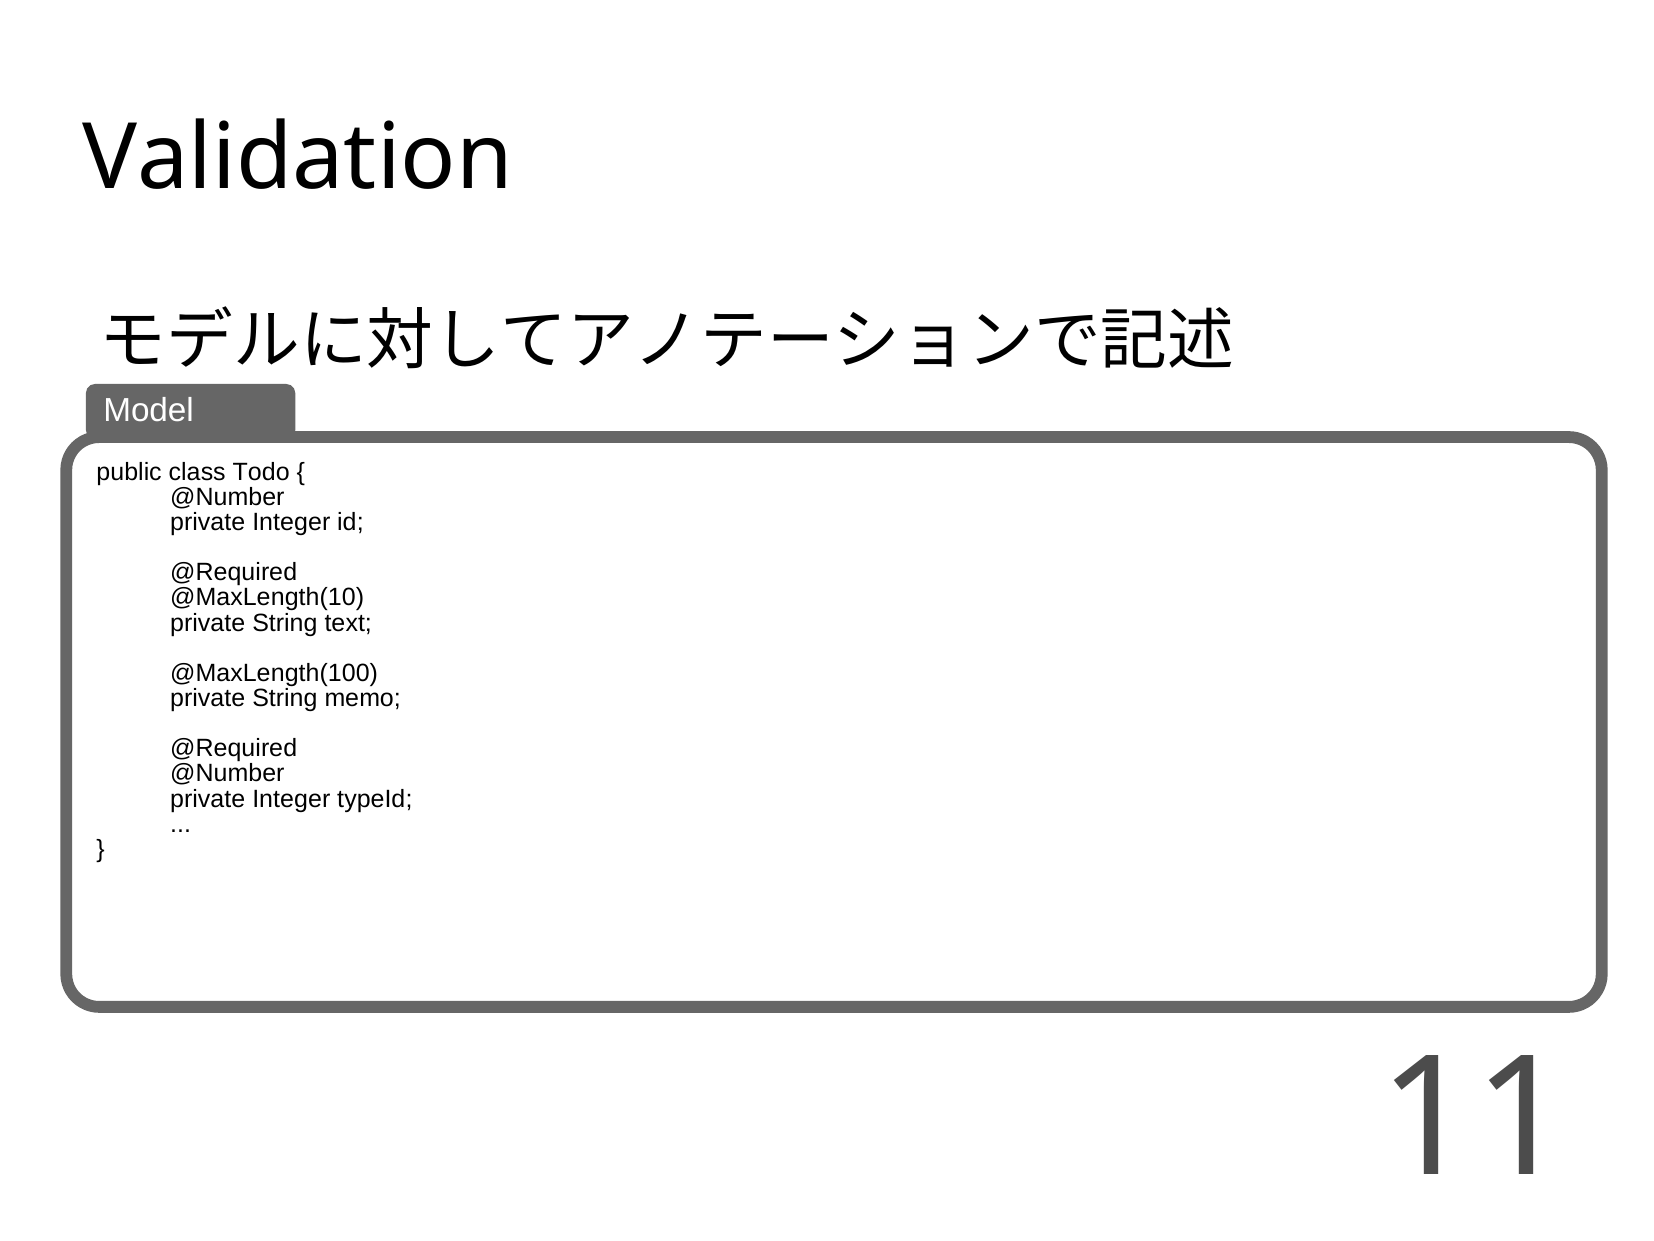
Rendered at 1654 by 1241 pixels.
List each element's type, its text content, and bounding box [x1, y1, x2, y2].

text_box public class Todo { @Number private Integer id; @Required @MaxLength(10) private String text; @MaxLength(100) private String memo; @Required @Number private Integer typeId; ... } [66, 437, 1602, 1007]
text_box Model [85, 383, 296, 440]
list モデルに対してアノテーションで記述 [82, 290, 1571, 441]
title Validation [82, 48, 1571, 258]
list モデルに対してアノテーションで記述 [82, 1003, 1571, 1094]
